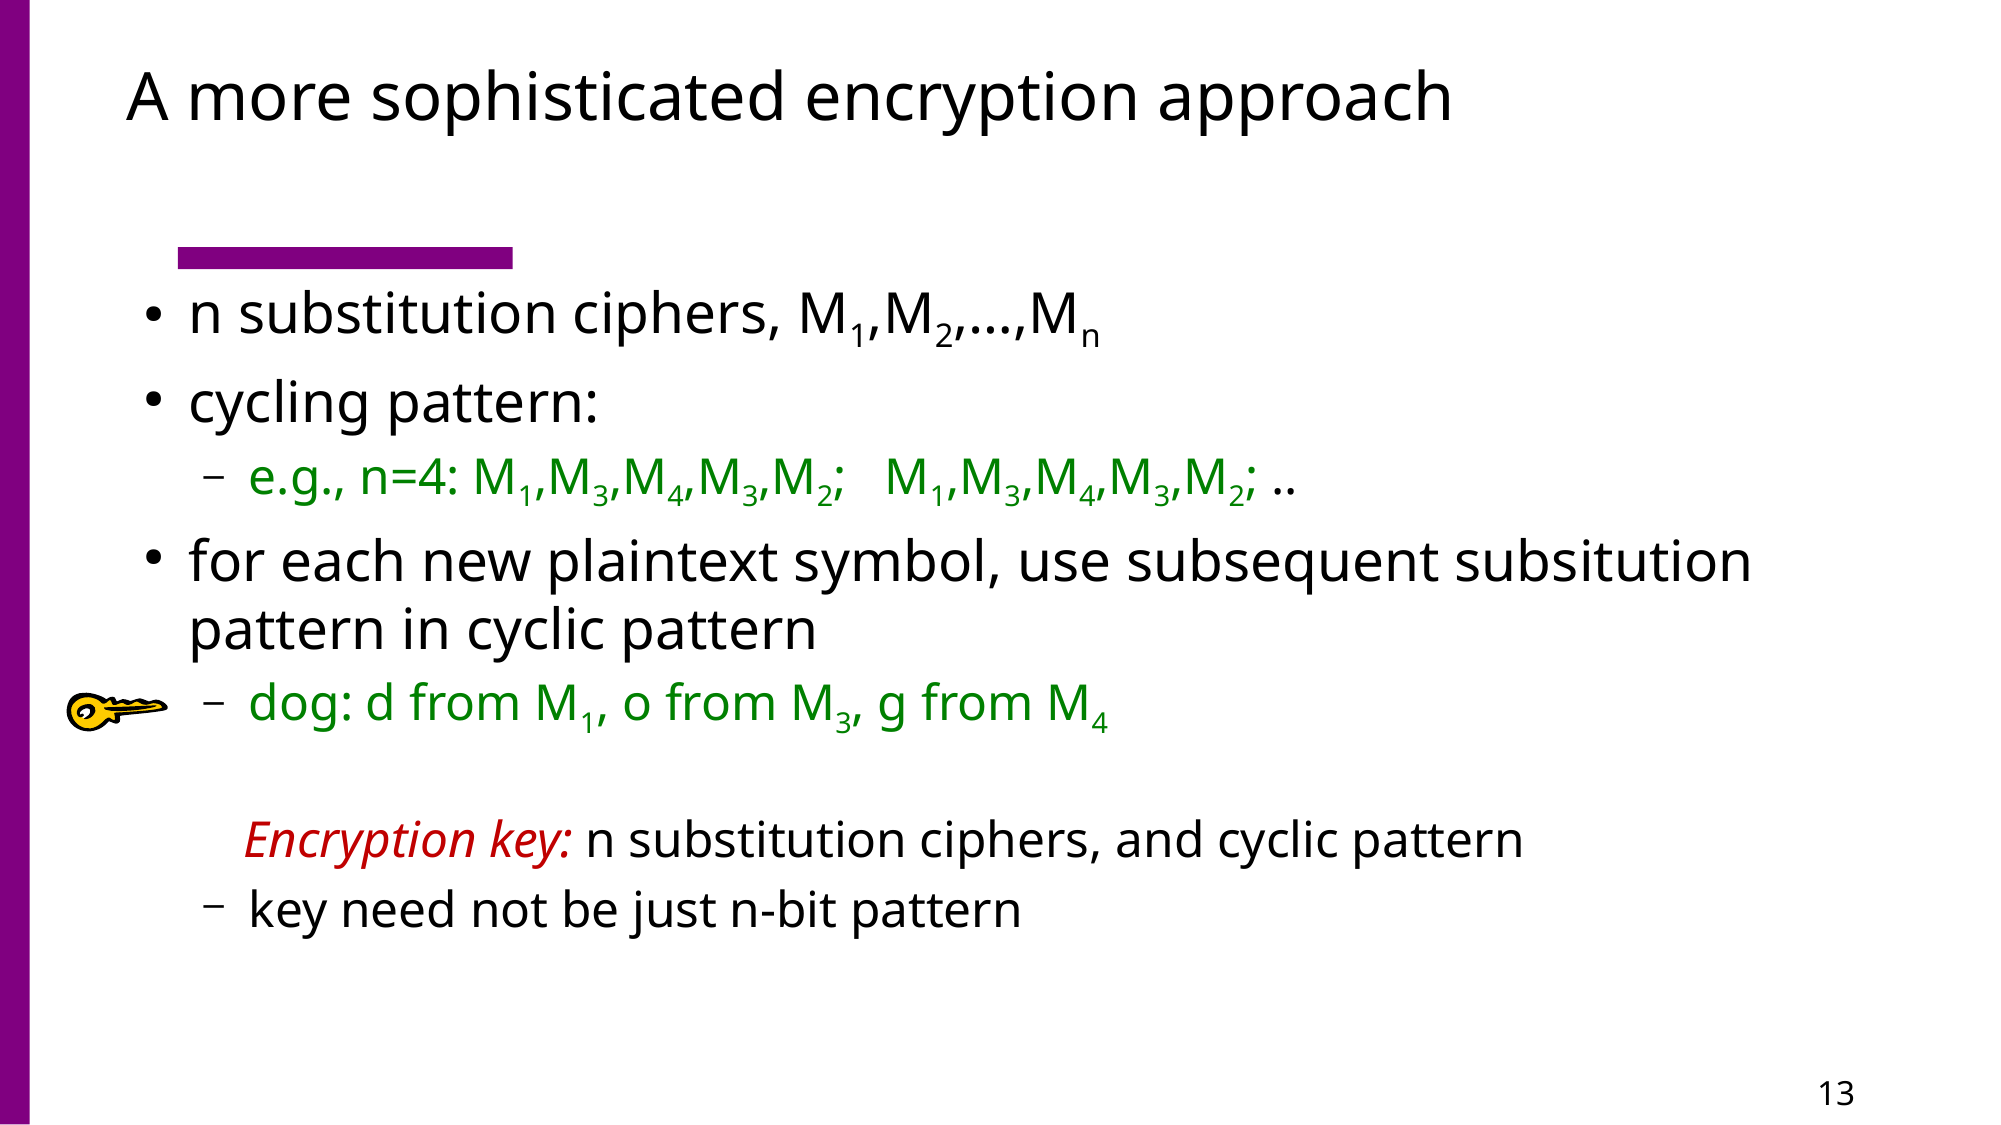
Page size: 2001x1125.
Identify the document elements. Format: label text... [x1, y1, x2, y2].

list n substitution ciphers, M1,M2,…,Mn cycling pattern: e.g., n=4: M1,M3,M4,M3,M2; M1,M3,M4,M3,M2; .. for each new plaintext symbol, use subsequent subsitution pattern in cyclic pattern dog: d from M1, o from M3, g from M4 Encryption key: n substitution ciphers, and cyclic pattern key need not be just n-bit pattern [113, 188, 1889, 952]
picture [65, 692, 168, 732]
title A more sophisticated encryption approach [76, 0, 1904, 188]
